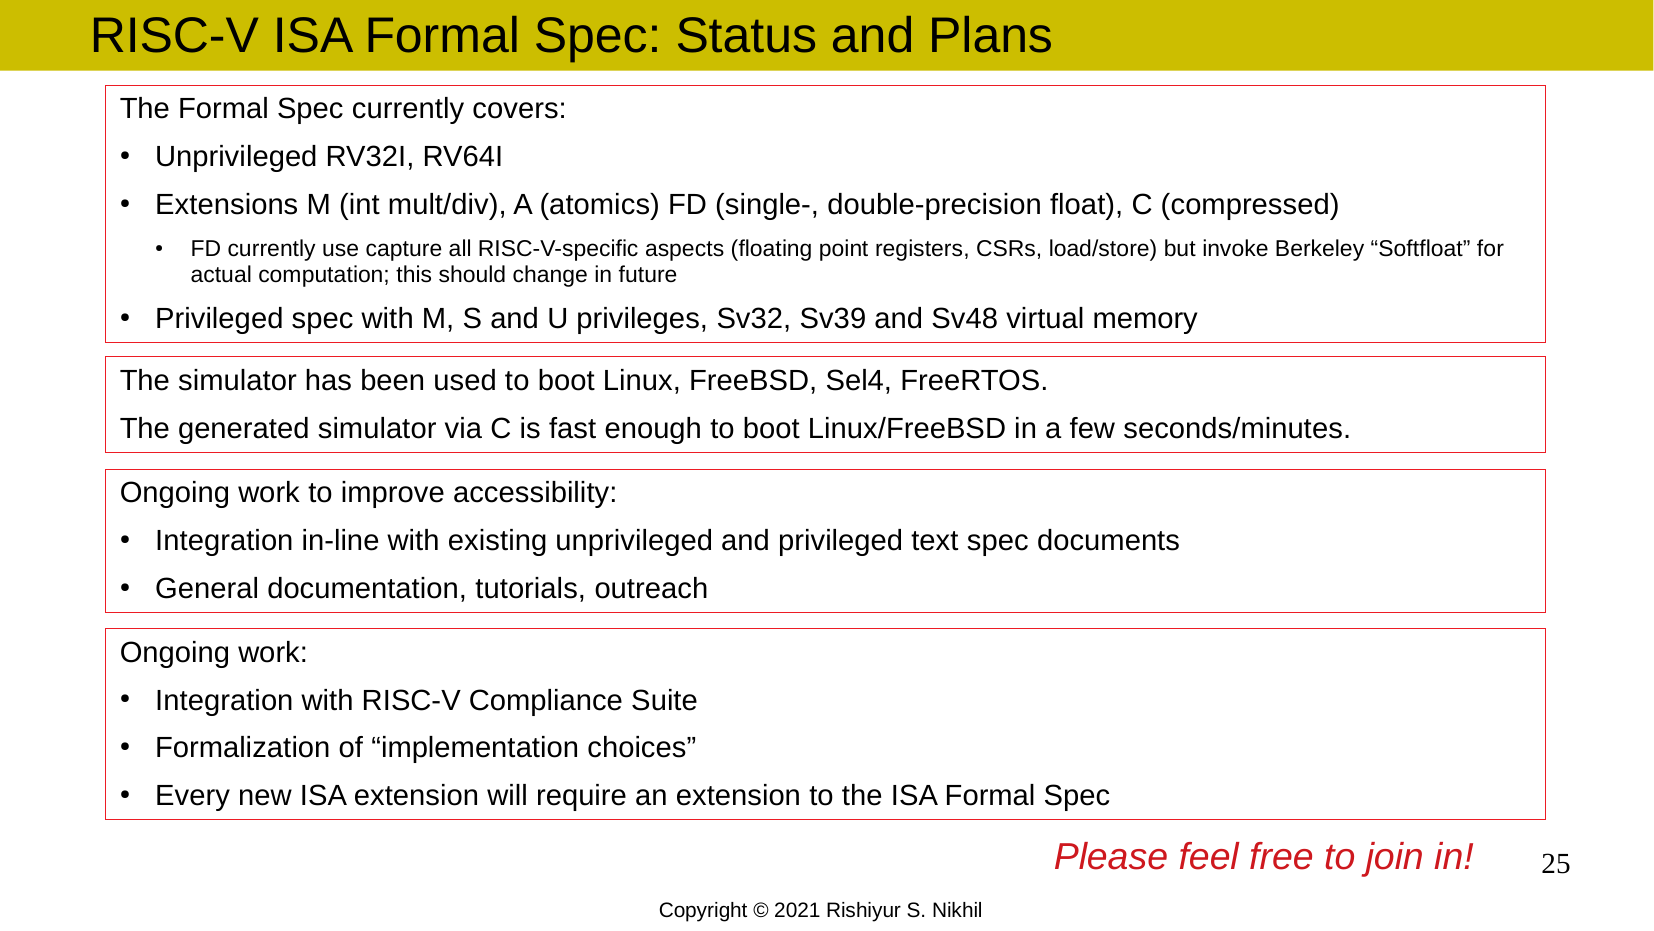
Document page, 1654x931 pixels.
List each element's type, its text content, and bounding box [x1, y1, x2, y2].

text_box The Formal Spec currently covers: Unprivileged RV32I, RV64I Extensions M (int mult/div), A (atomics) FD (single-, double-precision float), C (compressed) FD currently use capture all RISC-V-specific aspects (floating point registers, CSRs, load/store) but invoke Berkeley “Softfloat” for actual computation; this should change in future Privileged spec with M, S and U privileges, Sv32, Sv39 and Sv48 virtual memory [105, 85, 1546, 343]
text_box Ongoing work: Integration with RISC-V Compliance Suite Formalization of “implementation choices” Every new ISA extension will require an extension to the ISA Formal Spec [105, 628, 1546, 820]
text_box RISC-V ISA Formal Spec: Status and Plans [0, 0, 1654, 71]
text_box Ongoing work to improve accessibility: Integration in-line with existing unprivileged and privileged text spec documents General documentation, tutorials, outreach [105, 469, 1546, 613]
text_box Please feel free to join in! [1039, 827, 1489, 885]
text_box The simulator has been used to boot Linux, FreeBSD, Sel4, FreeRTOS. The generated simulator via C is fast enough to boot Linux/FreeBSD in a few seconds/minutes. [105, 356, 1546, 453]
